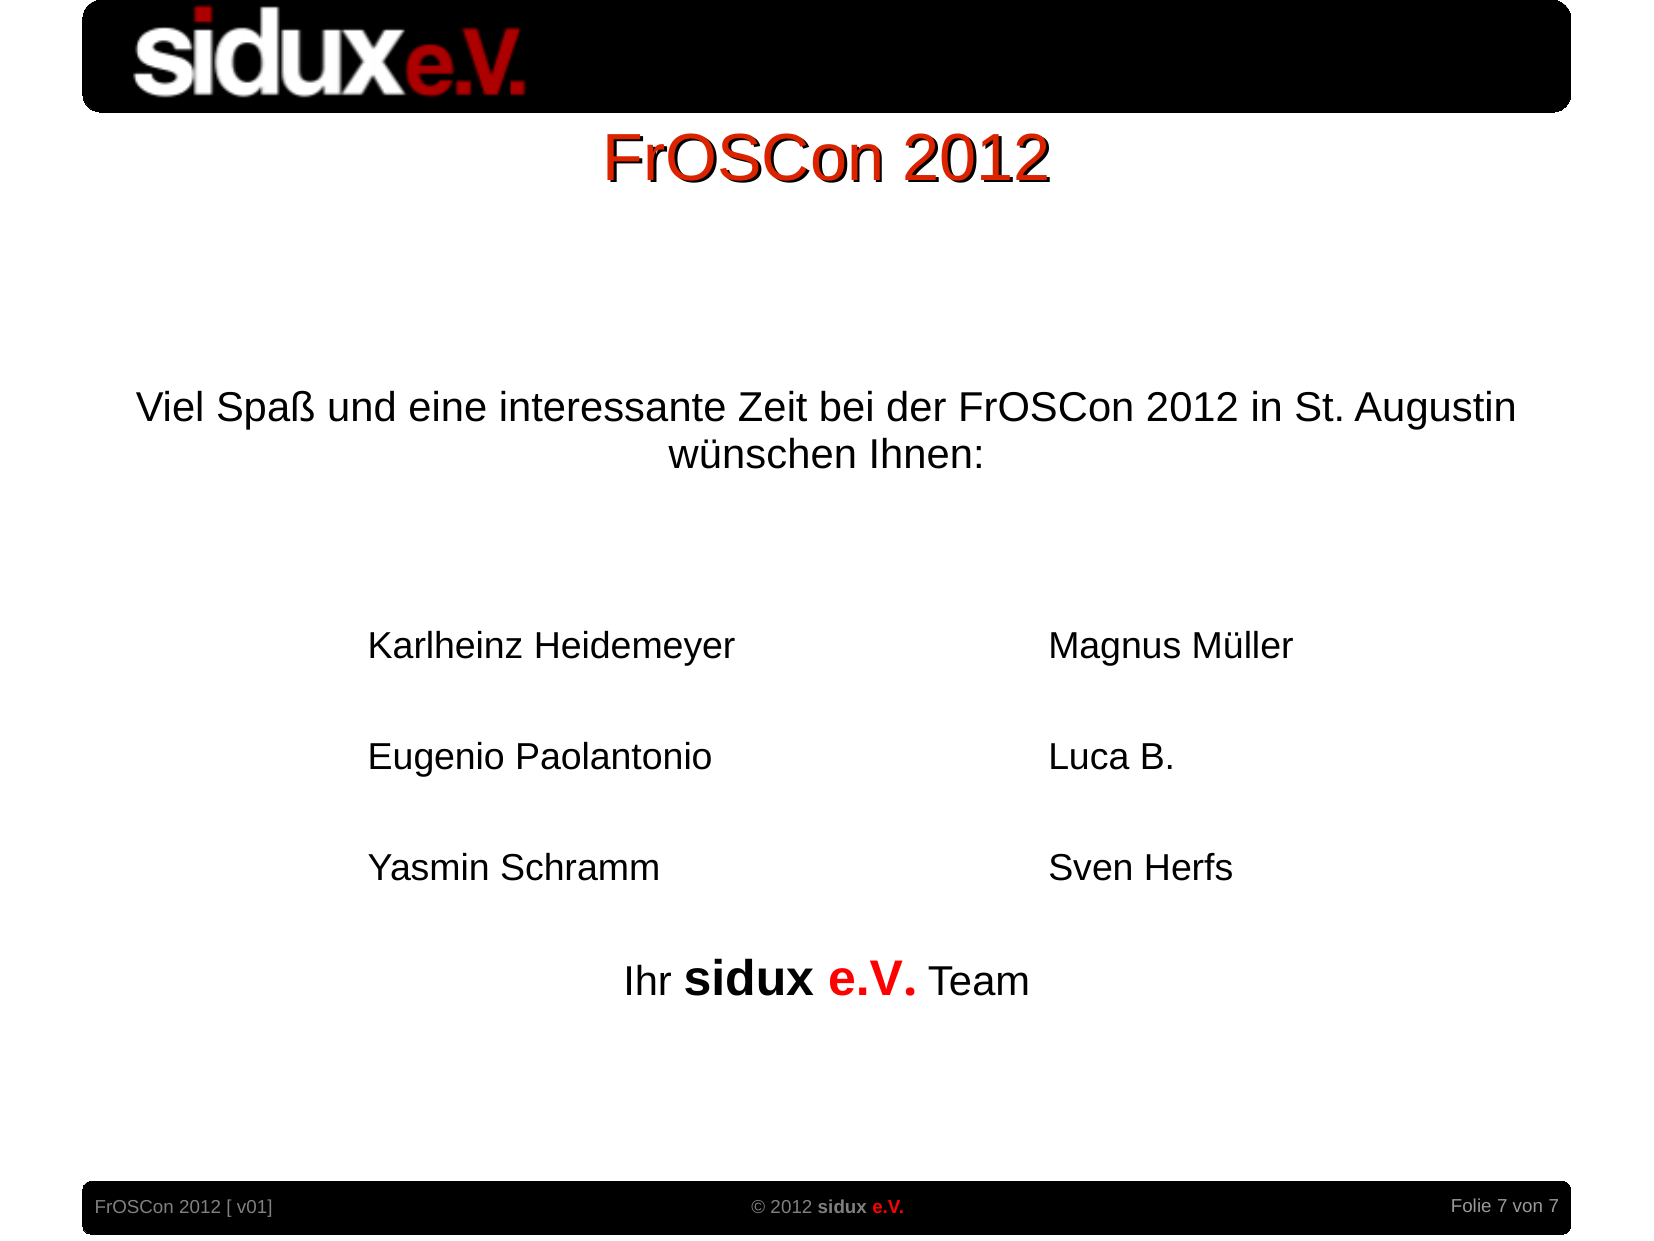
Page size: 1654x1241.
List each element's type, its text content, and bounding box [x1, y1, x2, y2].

table_cell [1042, 674, 1451, 730]
table_cell Eugenio Paolantonio [362, 730, 760, 785]
table_cell Sven Herfs [1042, 840, 1451, 896]
table_header [118, 619, 362, 674]
text_box FrOSCon 2012 [82, 112, 1571, 213]
table_header [760, 619, 1042, 674]
table_cell [1451, 730, 1642, 785]
table_cell [761, 841, 1042, 896]
table_cell [1451, 674, 1642, 730]
table_cell [118, 730, 362, 785]
picture [113, 0, 532, 110]
table_cell [118, 785, 362, 840]
table_header Karlheinz Heidemeyer [362, 619, 760, 674]
table_header Magnus Müller [1042, 619, 1451, 674]
table_header [1451, 619, 1642, 674]
table_cell [1451, 841, 1642, 896]
table_cell [760, 785, 1042, 840]
table_cell Yasmin Schramm [362, 840, 760, 896]
text_box Viel Spaß und eine interessante Zeit bei der FrOSCon 2012 in St. Augustin wünschen Ihnen: Ihr sidux e.V. Team [82, 224, 1571, 1170]
table_cell [118, 674, 362, 730]
table_cell [362, 674, 760, 730]
table_cell [760, 730, 1042, 785]
table_cell [1452, 785, 1642, 840]
table_cell [118, 840, 362, 896]
table_cell [362, 785, 760, 840]
table_cell [760, 674, 1042, 730]
table_cell [1043, 786, 1451, 840]
table_cell Luca B. [1042, 730, 1451, 785]
